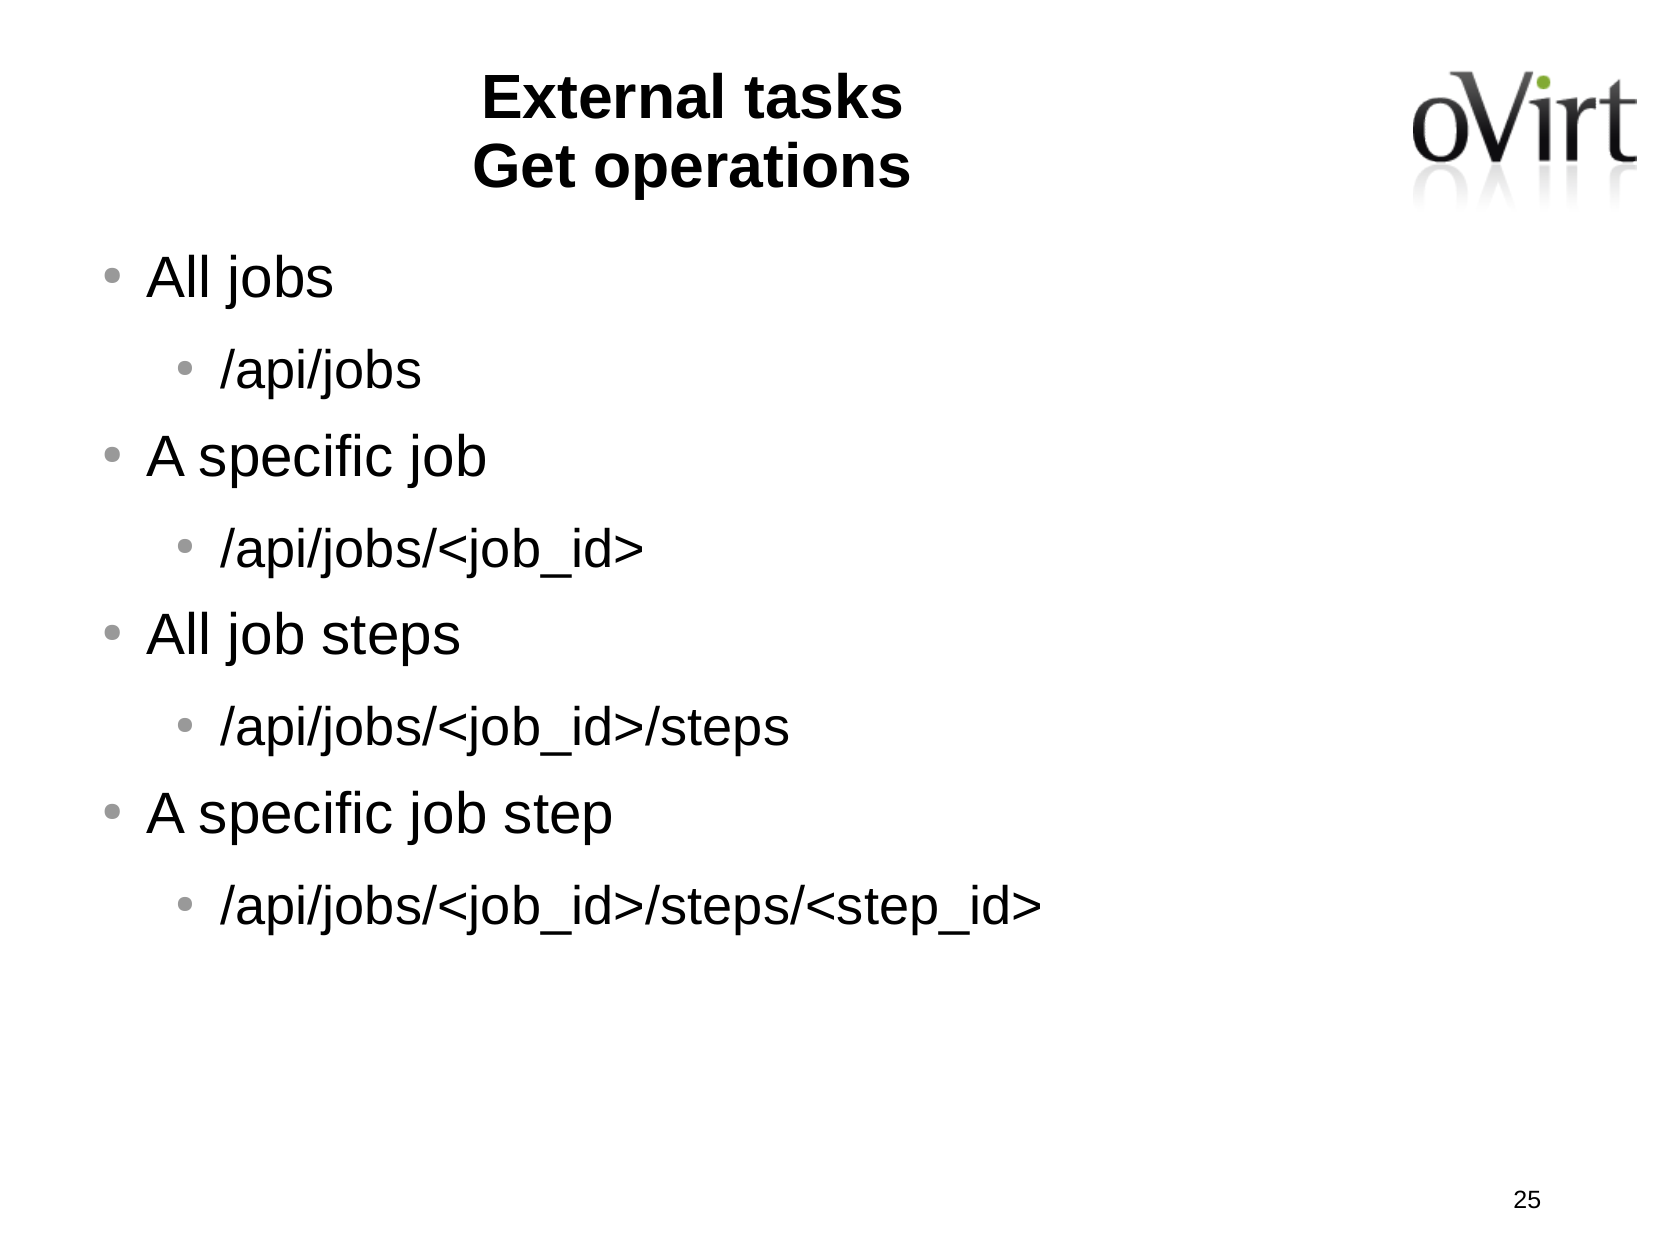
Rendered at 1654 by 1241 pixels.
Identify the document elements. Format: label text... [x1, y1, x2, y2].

list All jobs /api/jobs A specific job /api/jobs/<job_id> All job steps /api/jobs/<job_id>/steps A specific job step /api/jobs/<job_id>/steps/<step_id> [86, 244, 1576, 1039]
picture [1413, 63, 1637, 212]
title External tasks Get operations [82, 37, 1303, 226]
